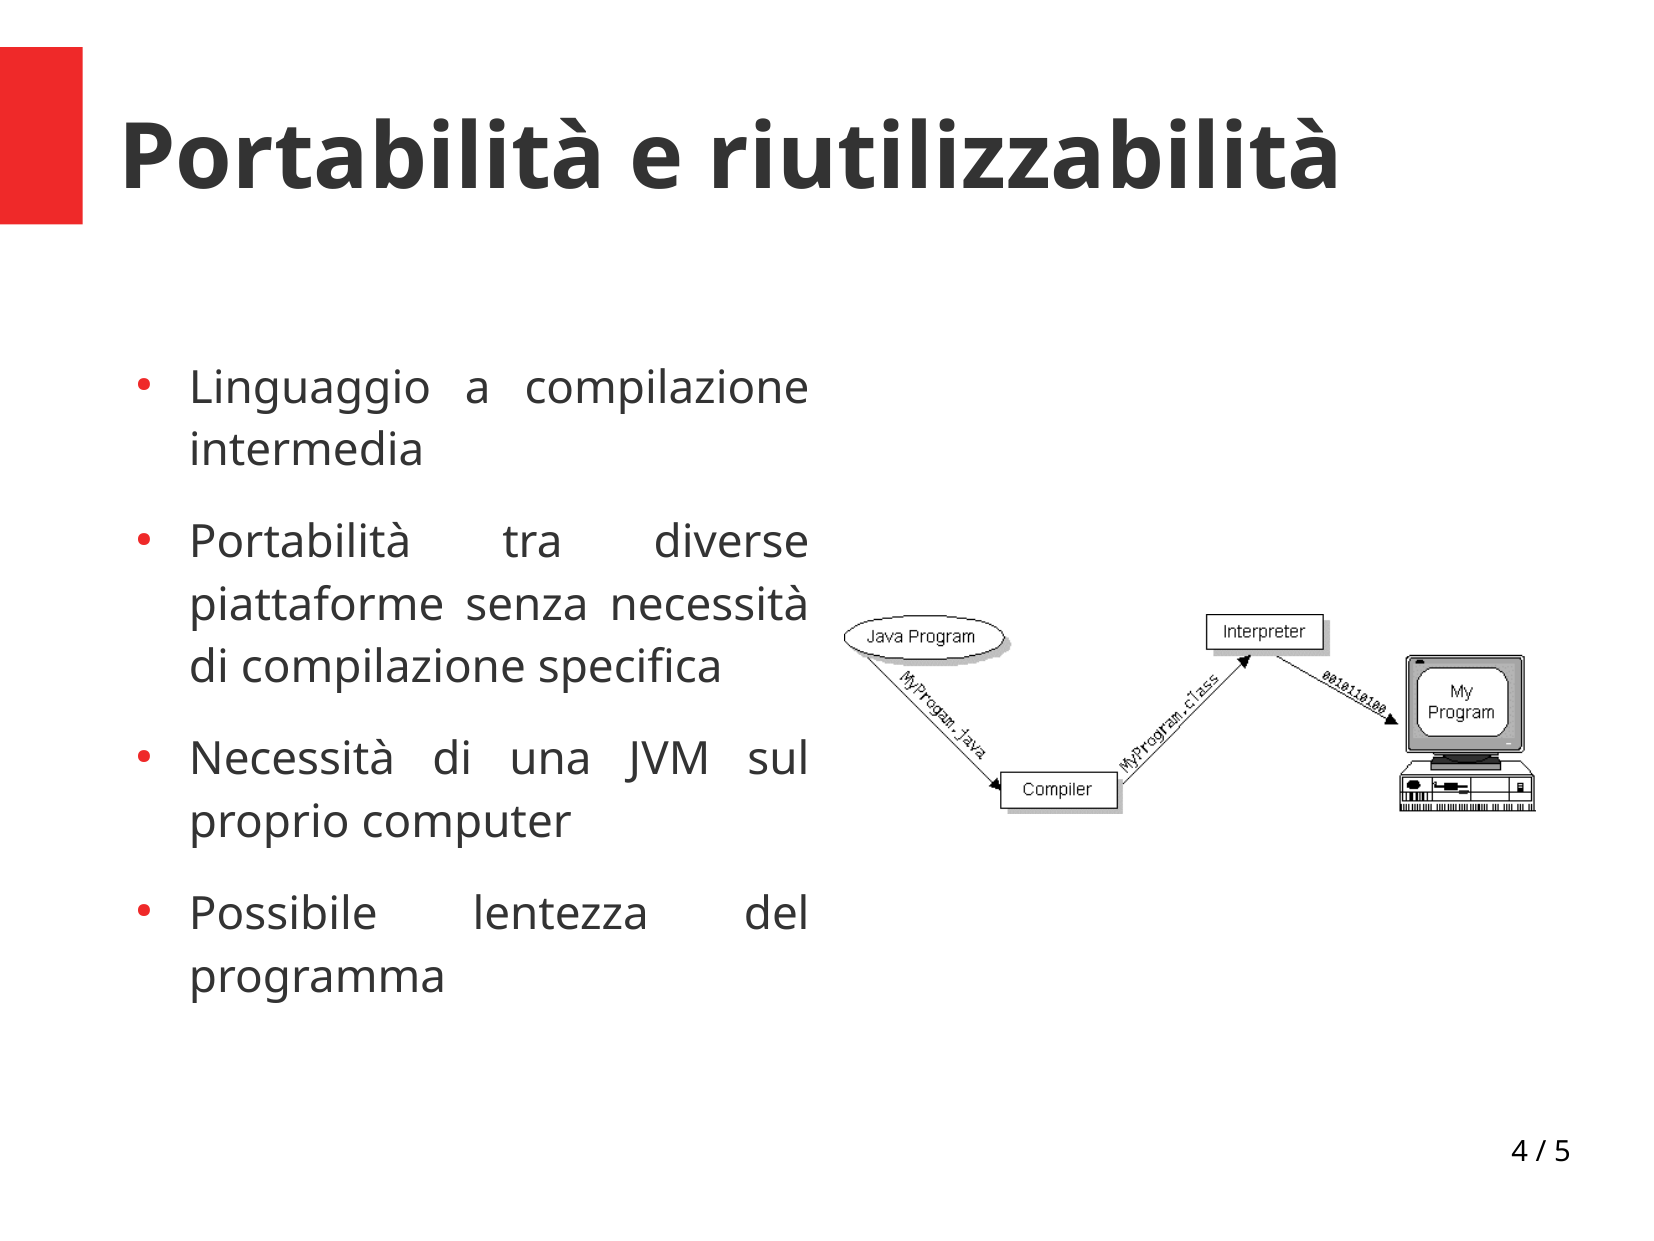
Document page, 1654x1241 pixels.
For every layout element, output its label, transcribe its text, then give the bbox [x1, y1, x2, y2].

title Portabilità e riutilizzabilità [118, 49, 1571, 257]
list Linguaggio a compilazione intermedia Portabilità tra diverse piattaforme senza necessità di compilazione specifica Necessità di una JVM sul proprio computer Possibile lentezza del programma [118, 354, 810, 1074]
picture [844, 614, 1536, 814]
